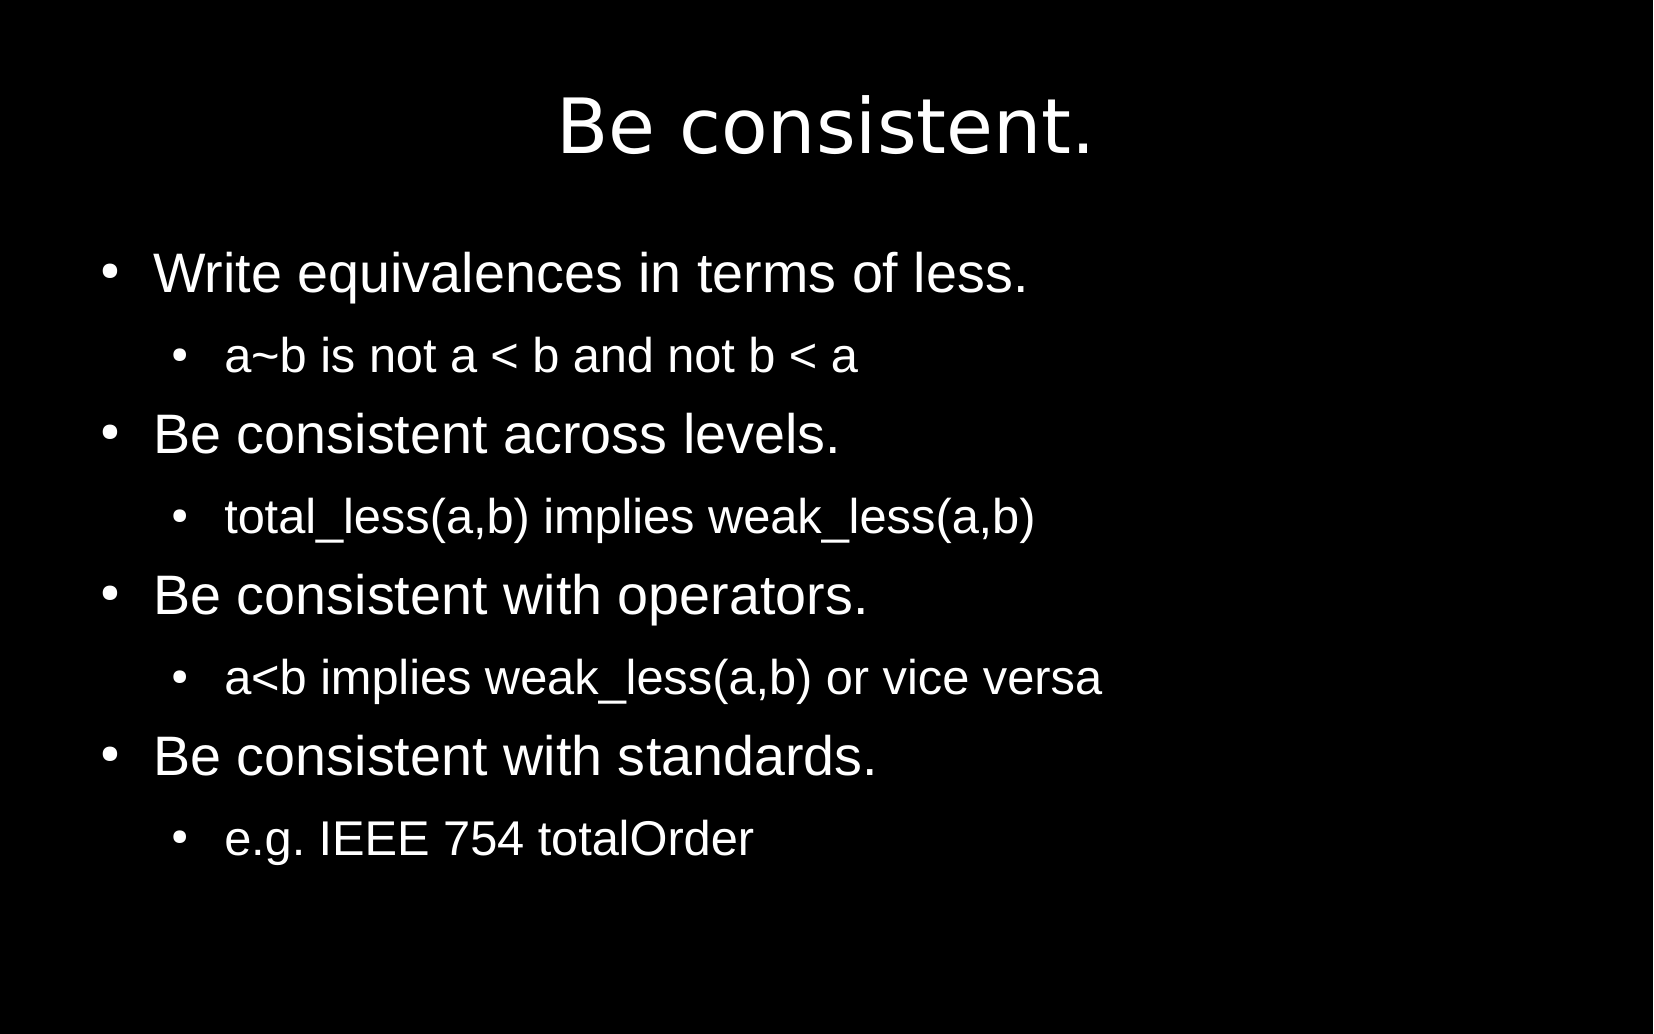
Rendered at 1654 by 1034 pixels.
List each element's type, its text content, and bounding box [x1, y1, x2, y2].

title Be consistent. [82, 41, 1571, 214]
list Write equivalences in terms of less. a~b is not a < b and not b < a Be consistent across levels. total_less(a,b) implies weak_less(a,b) Be consistent with operators. a<b implies weak_less(a,b) or vice versa Be consistent with standards. e.g. IEEE 754 totalOrder [82, 241, 1571, 864]
